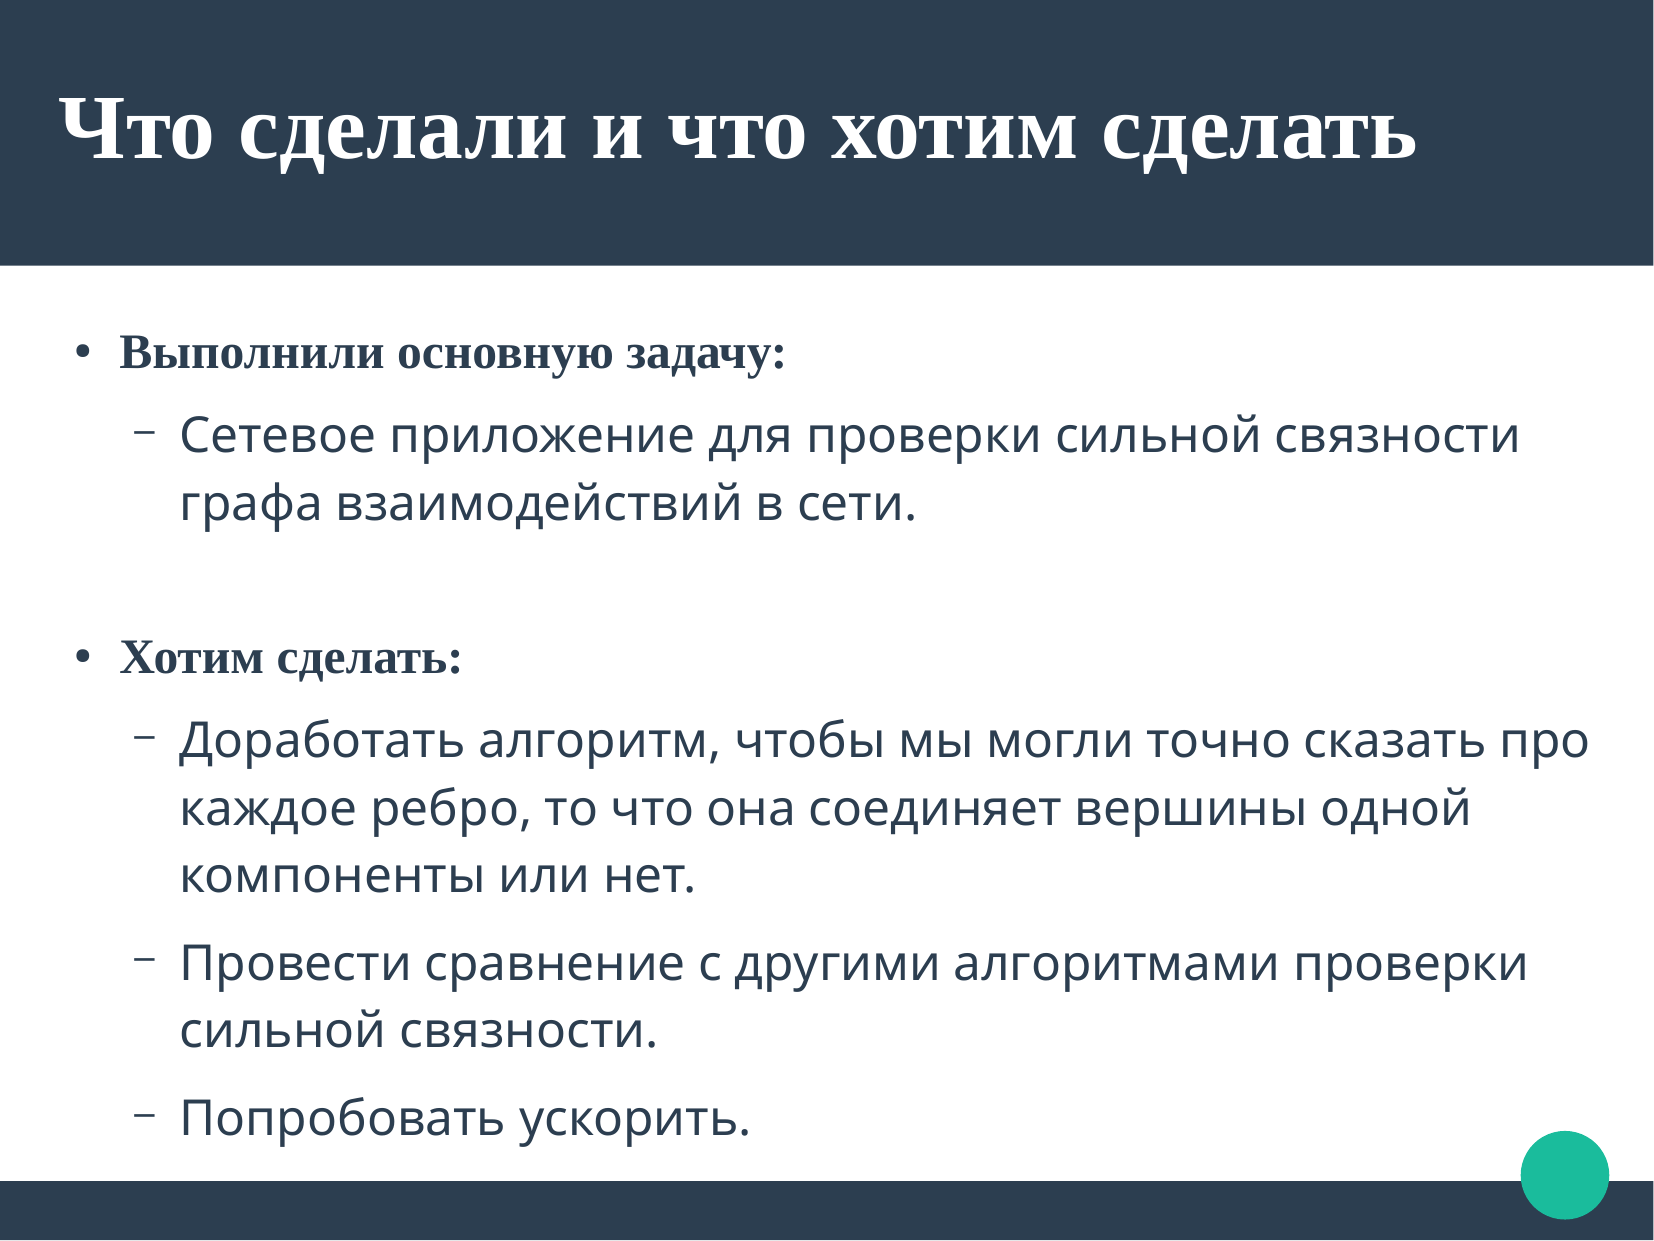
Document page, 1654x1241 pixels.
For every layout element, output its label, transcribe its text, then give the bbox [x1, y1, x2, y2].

list Выполнили основную задачу: Сетевое приложение для проверки сильной связности графа взаимодействий в сети. Хотим сделать: Доработать алгоритм, чтобы мы могли точно сказать про каждое ребро, то что она соединяет вершины одной компоненты или нет. Провести сравнение с другими алгоритмами проверки сильной связности. Попробовать ускорить. [59, 324, 1595, 1152]
title Что сделали и что хотим сделать [59, 49, 1591, 207]
